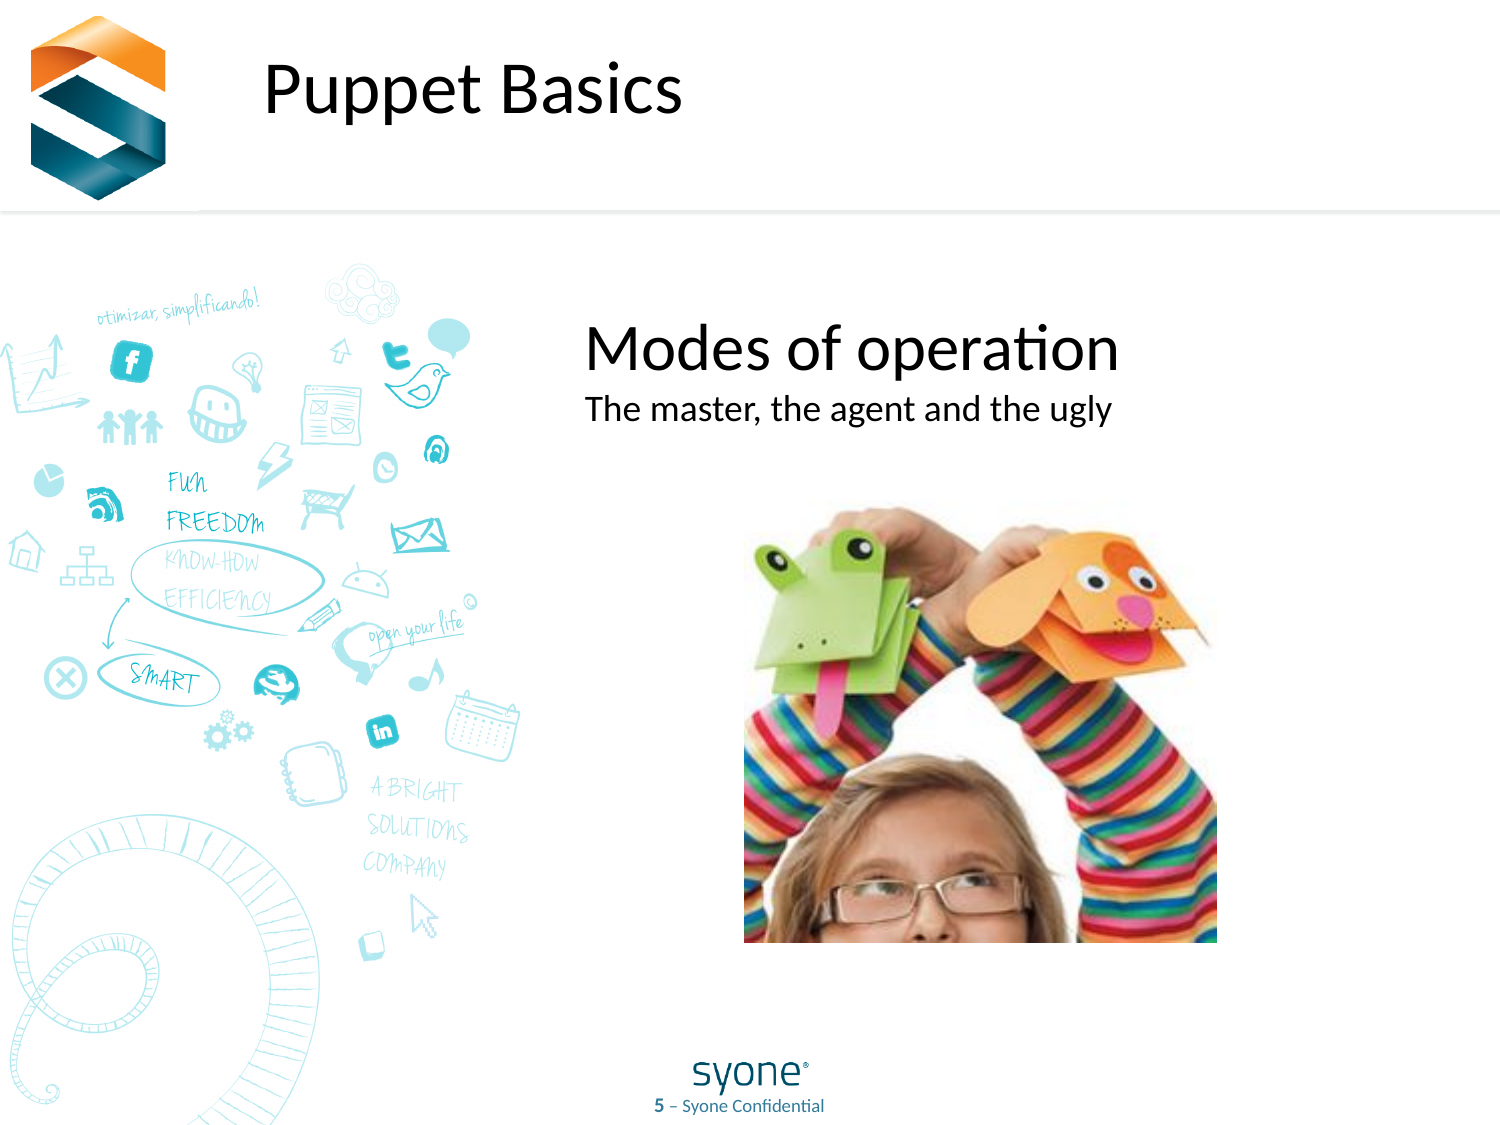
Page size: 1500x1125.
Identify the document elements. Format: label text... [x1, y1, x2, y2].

picture [744, 469, 1217, 943]
title Modes of operation The master, the agent and the ugly [569, 307, 1440, 425]
picture [0, 245, 530, 1125]
title Puppet Basics [248, 37, 1355, 129]
picture [0, 0, 1500, 219]
picture [687, 1056, 813, 1098]
